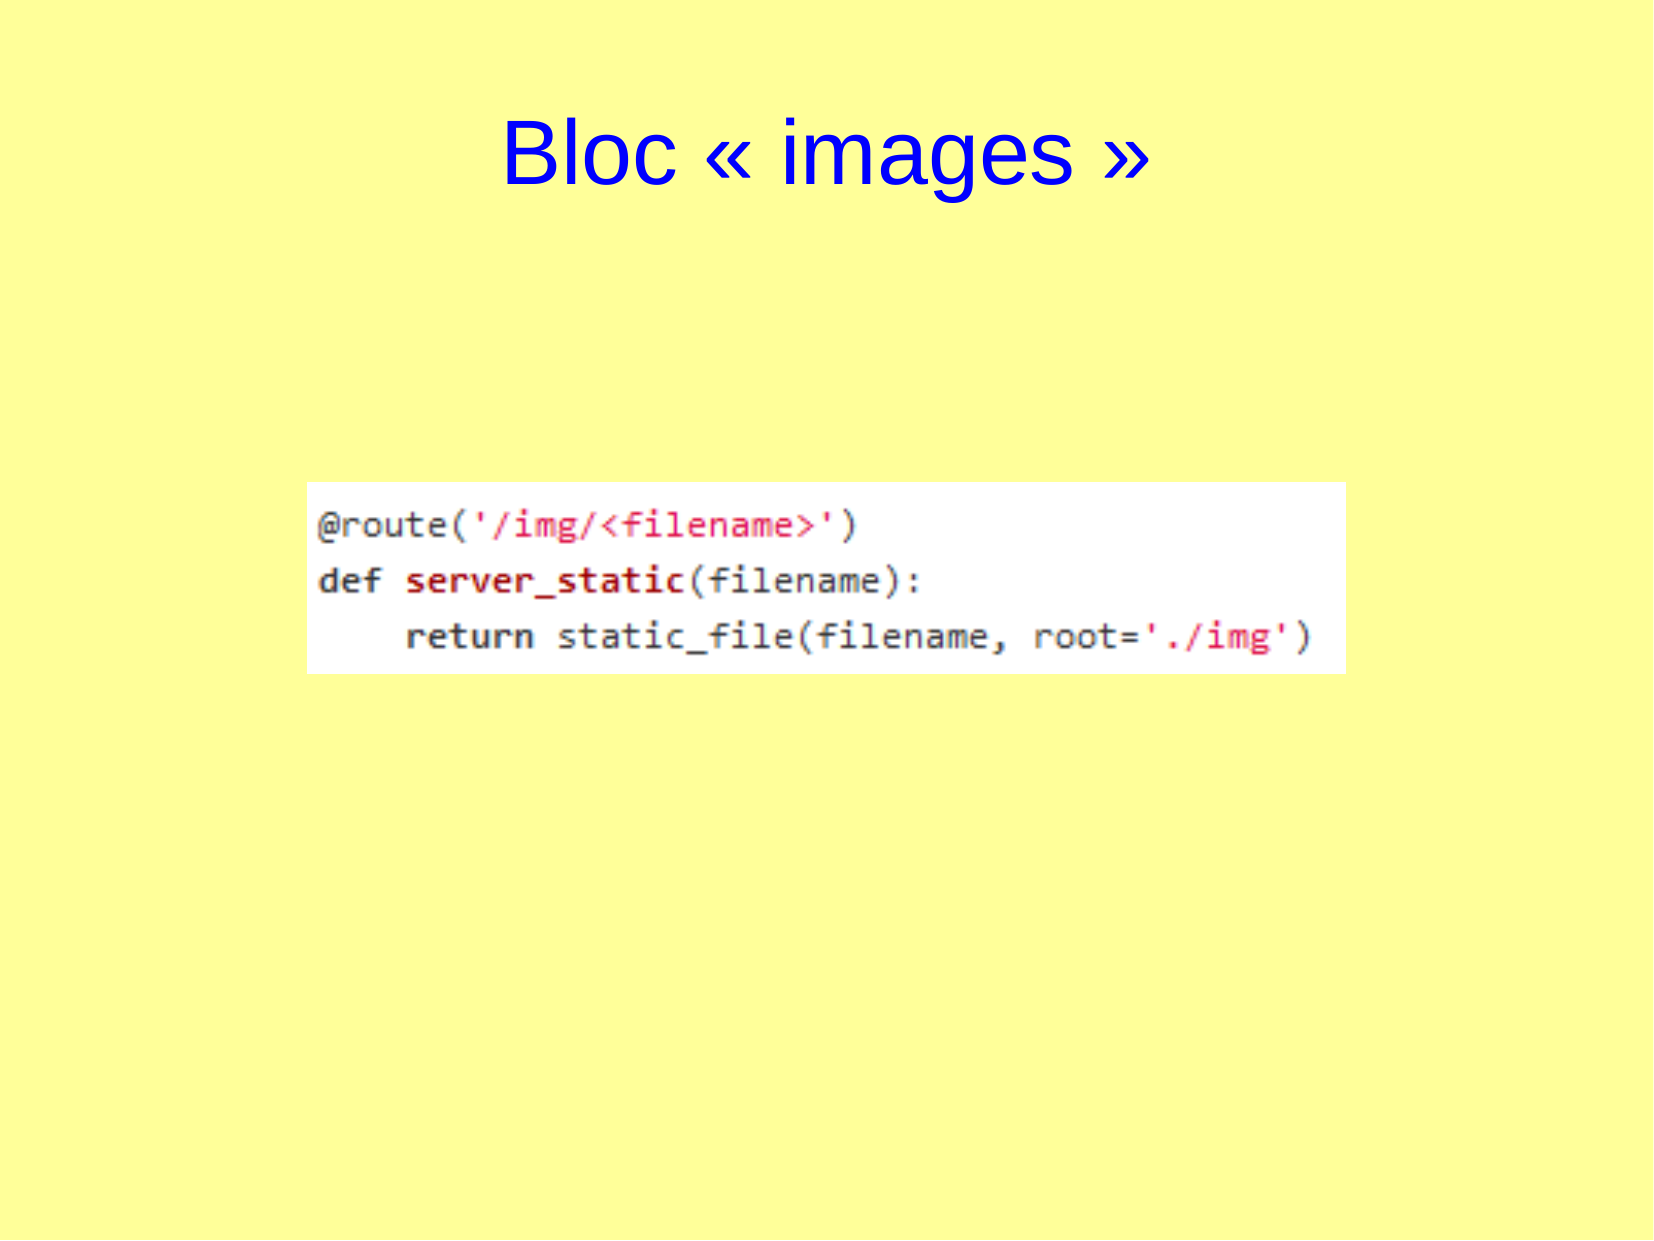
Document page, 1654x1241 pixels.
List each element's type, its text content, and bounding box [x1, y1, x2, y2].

title Bloc « images » [82, 49, 1571, 257]
picture [307, 482, 1346, 674]
